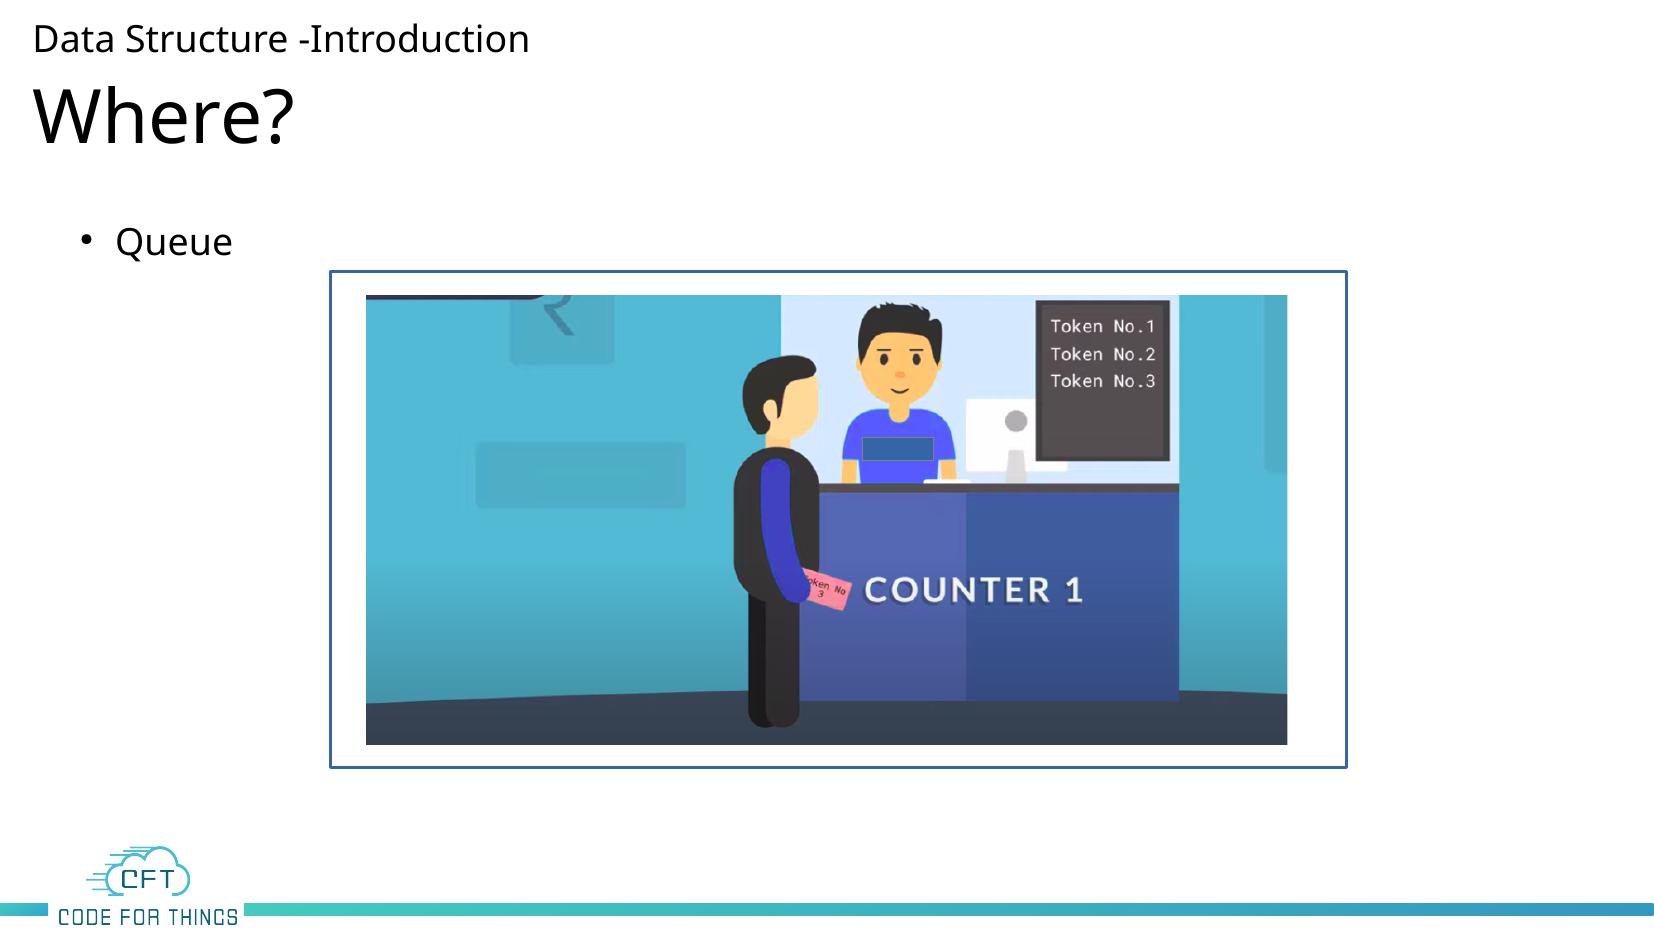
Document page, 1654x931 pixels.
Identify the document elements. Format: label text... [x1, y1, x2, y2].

text_box [330, 271, 1347, 768]
picture [366, 295, 1288, 745]
text_box Queue [64, 207, 449, 267]
picture [59, 846, 237, 925]
title Data Structure -Introduction Where? [32, 12, 1184, 166]
